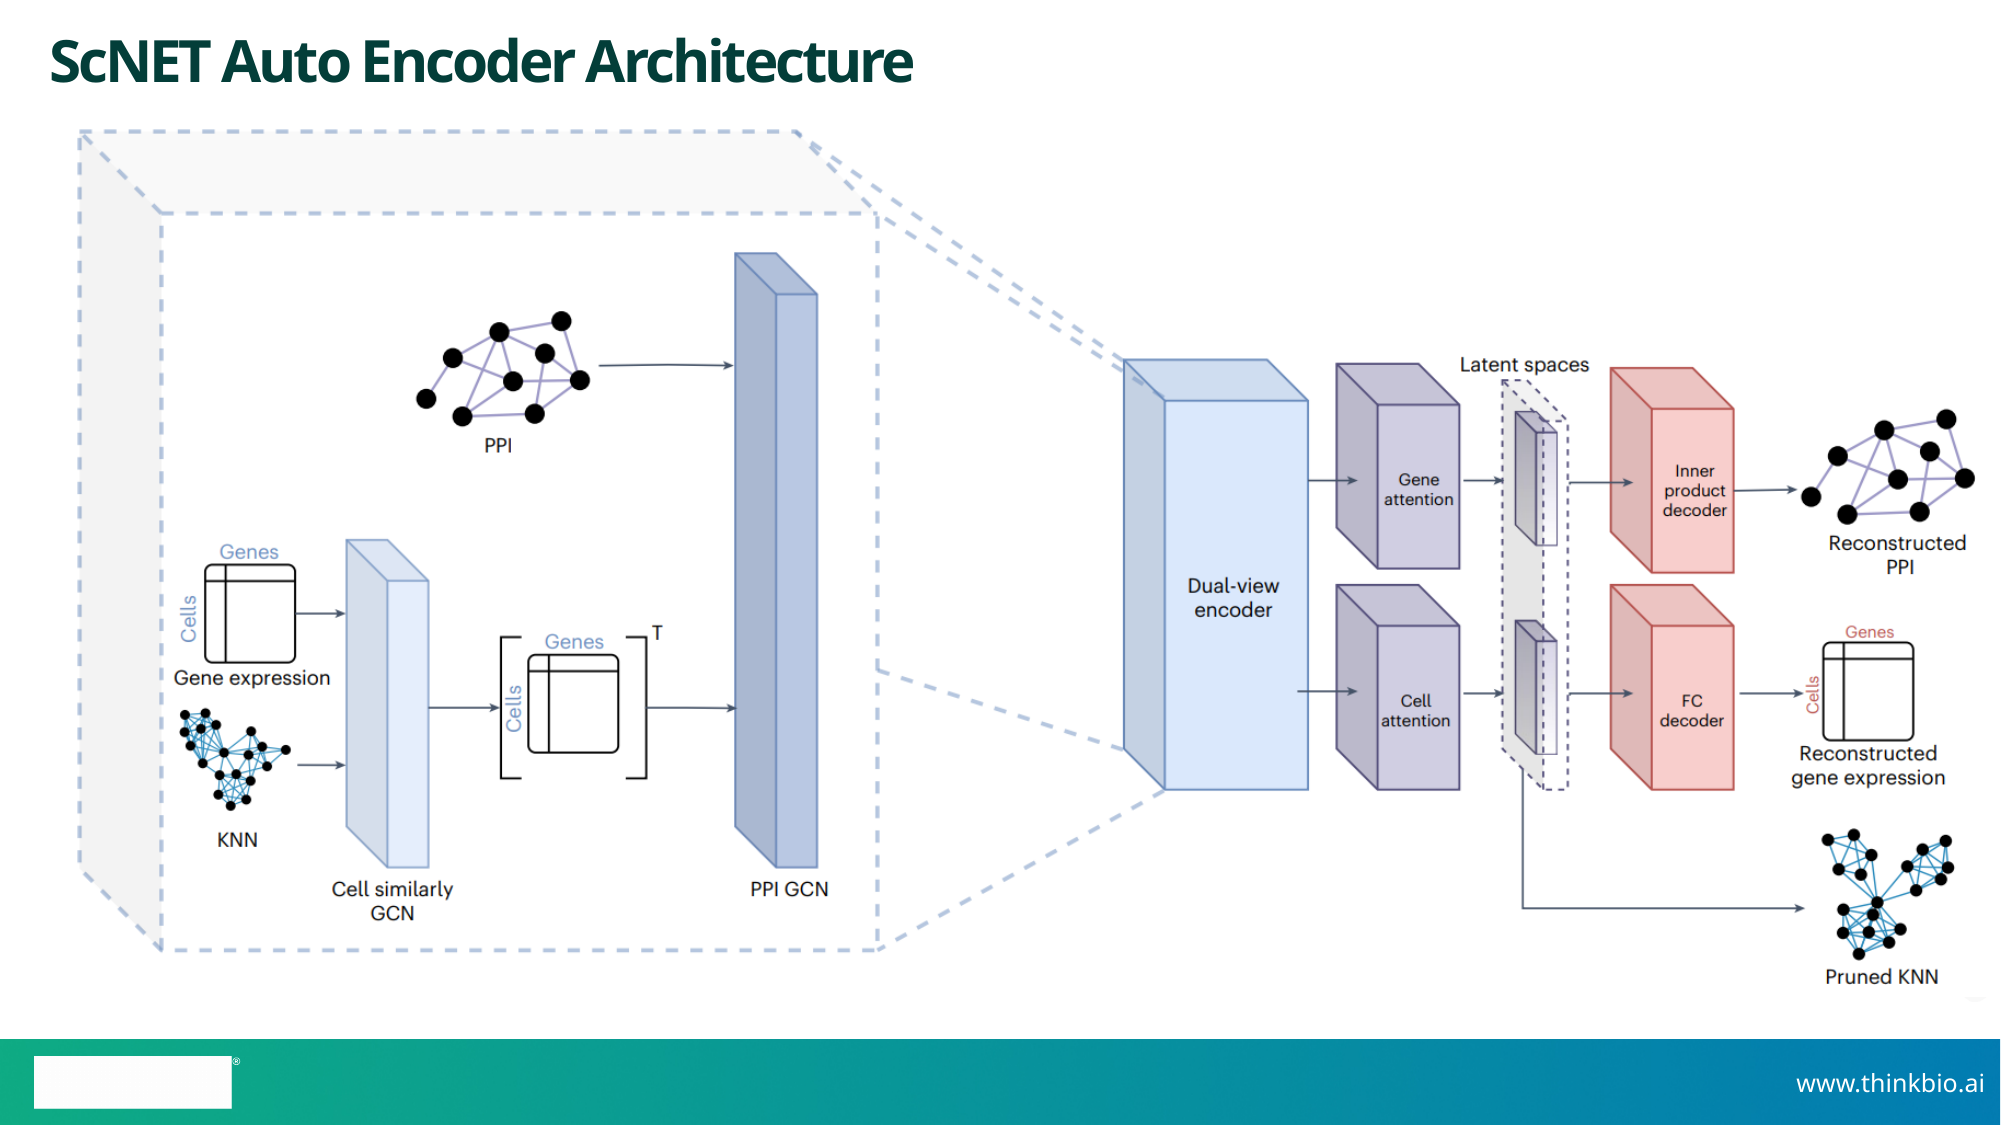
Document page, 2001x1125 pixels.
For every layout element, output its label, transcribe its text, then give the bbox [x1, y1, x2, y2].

text_box ScNET Auto Encoder Architecture [34, 16, 1922, 103]
picture [63, 102, 2000, 997]
